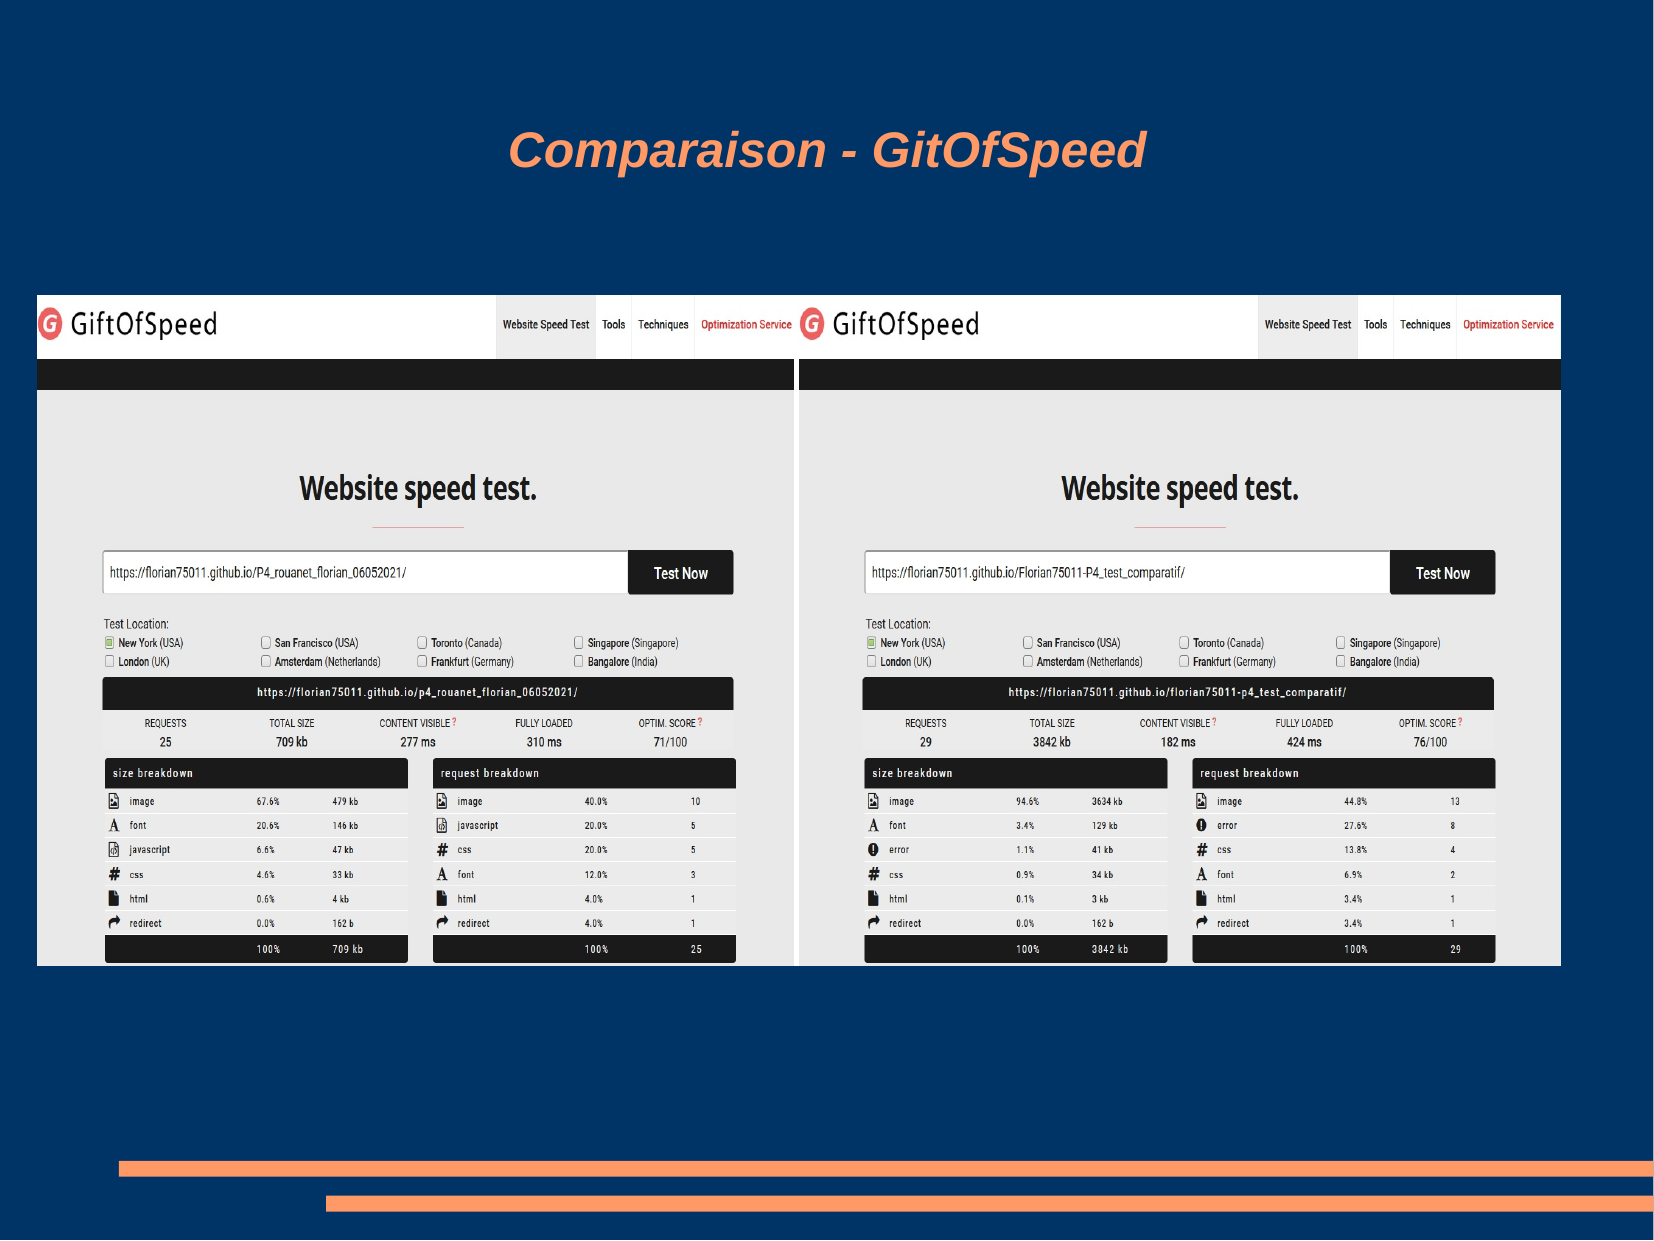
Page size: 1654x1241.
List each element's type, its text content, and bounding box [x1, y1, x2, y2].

picture [37, 295, 1561, 966]
title Comparaison - GitOfSpeed [121, 46, 1534, 254]
